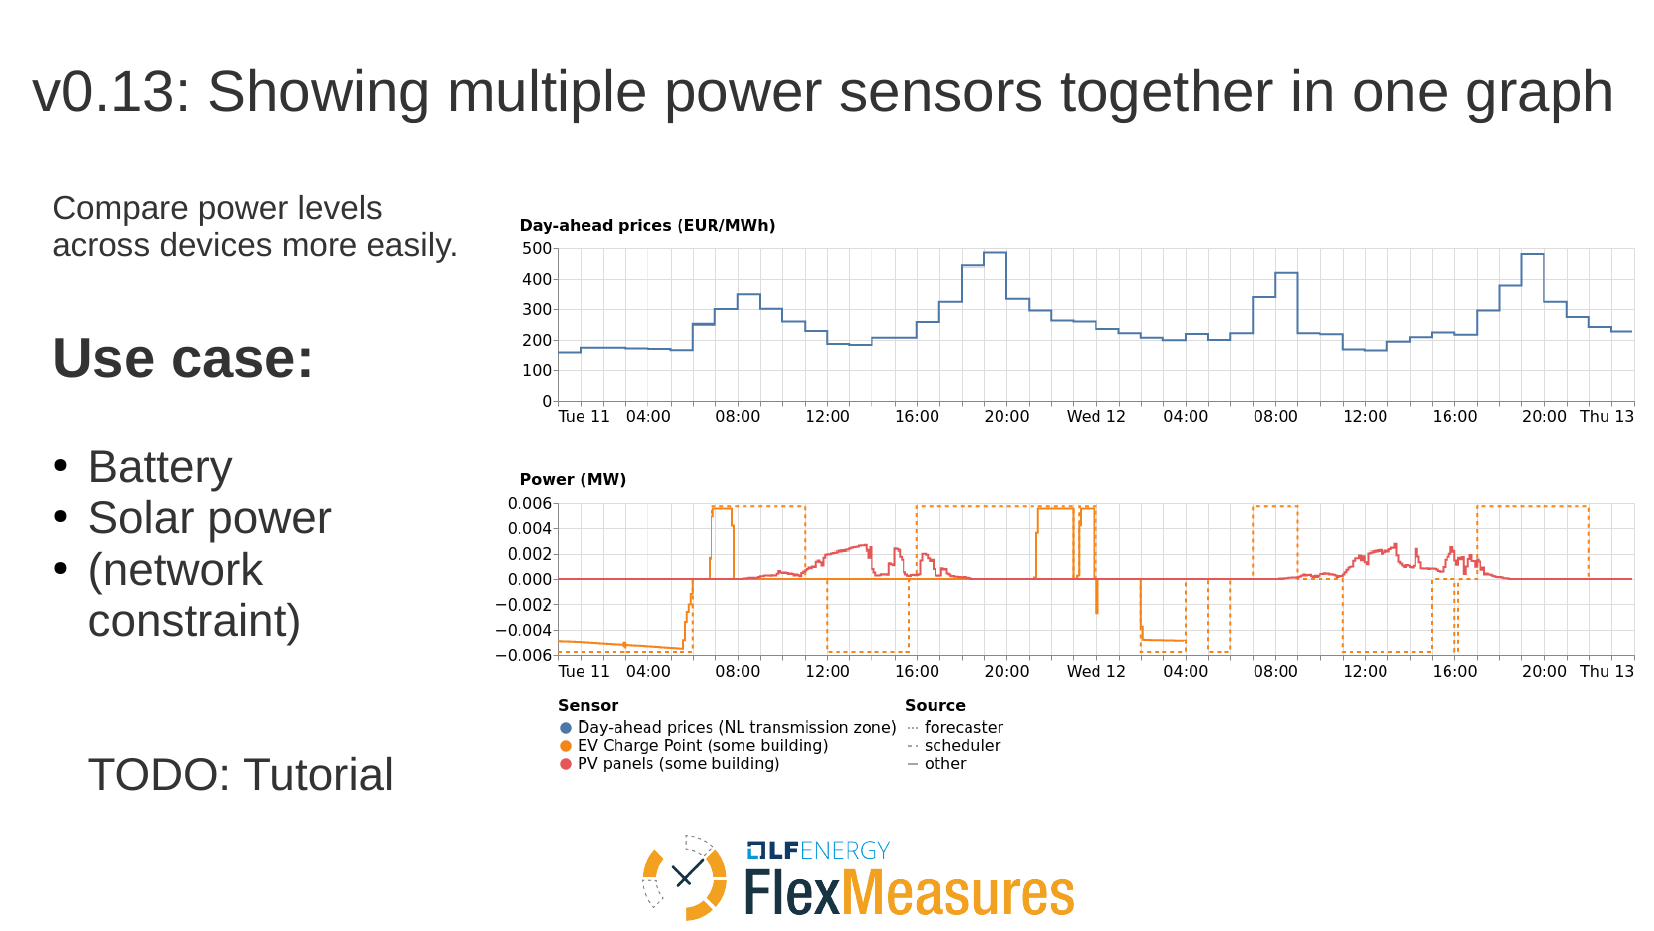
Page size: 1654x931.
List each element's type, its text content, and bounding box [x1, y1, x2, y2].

picture [642, 835, 1074, 921]
title v0.13: Showing multiple power sensors together in one graph [0, 0, 1651, 194]
text_box Compare power levels across devices more easily. Use case: Battery Solar power (network constraint) TODO: Tutorial [37, 182, 488, 863]
picture [487, 211, 1640, 778]
